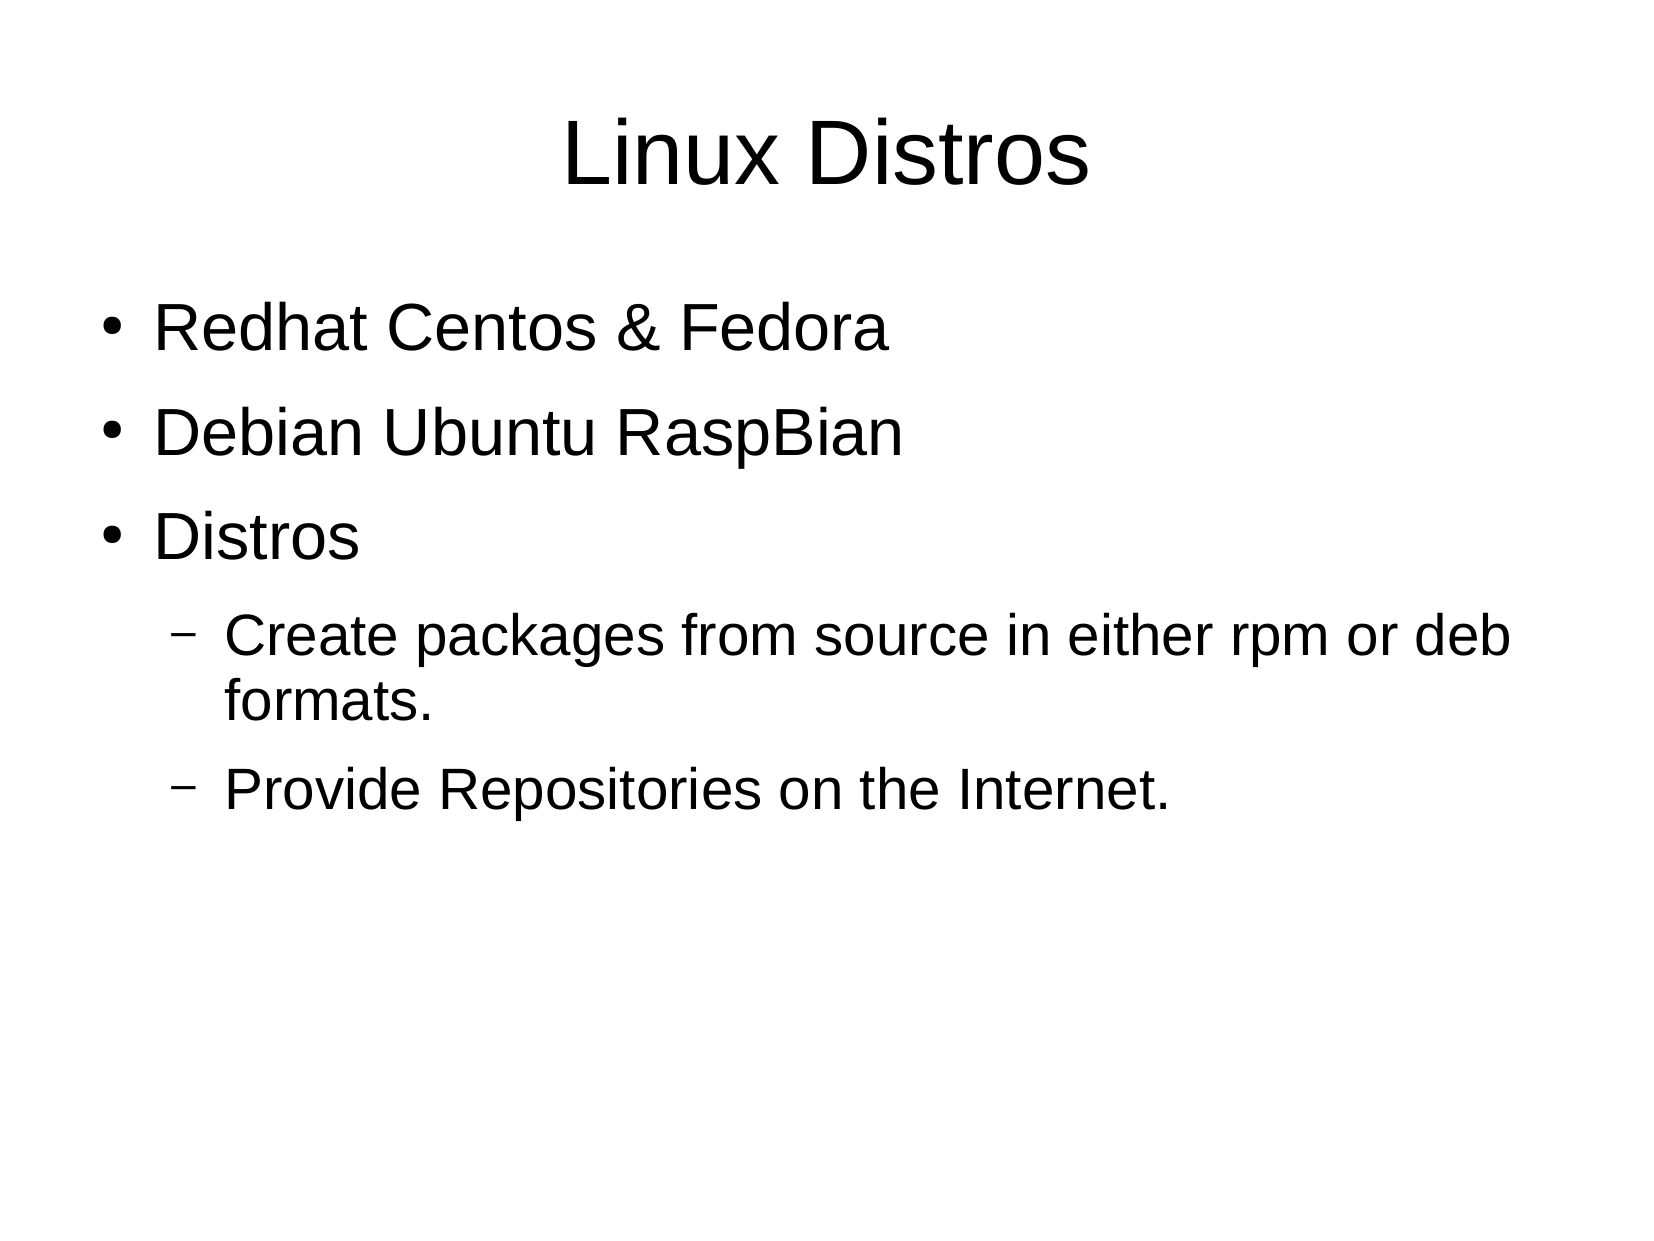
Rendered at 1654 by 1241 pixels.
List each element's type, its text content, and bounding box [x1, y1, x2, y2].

title Linux Distros [82, 49, 1571, 257]
list Redhat Centos & Fedora Debian Ubuntu RaspBian Distros Create packages from source in either rpm or deb formats. Provide Repositories on the Internet. [82, 290, 1571, 1010]
